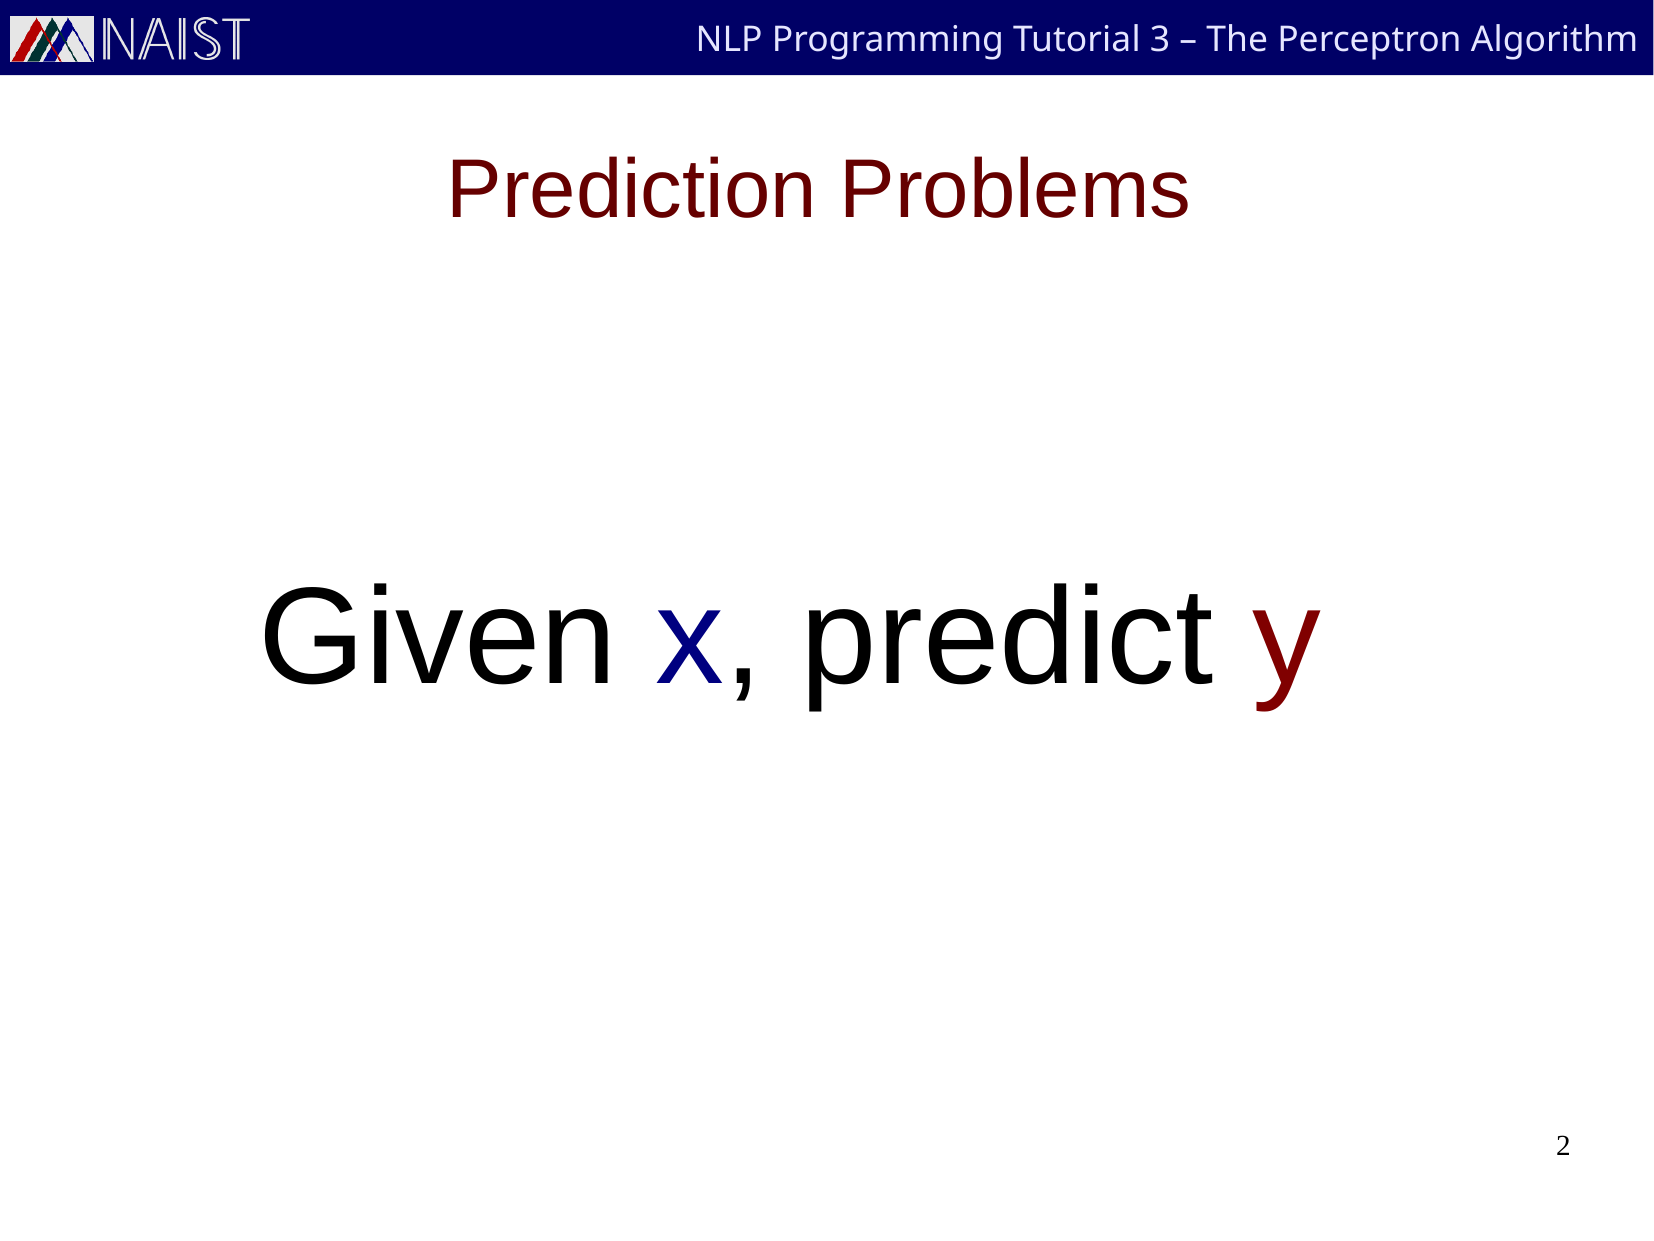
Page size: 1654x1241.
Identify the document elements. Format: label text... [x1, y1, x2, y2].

title Prediction Problems [75, 92, 1564, 285]
picture [102, 17, 251, 60]
picture [10, 16, 94, 62]
list Given x, predict y [187, 558, 1351, 713]
